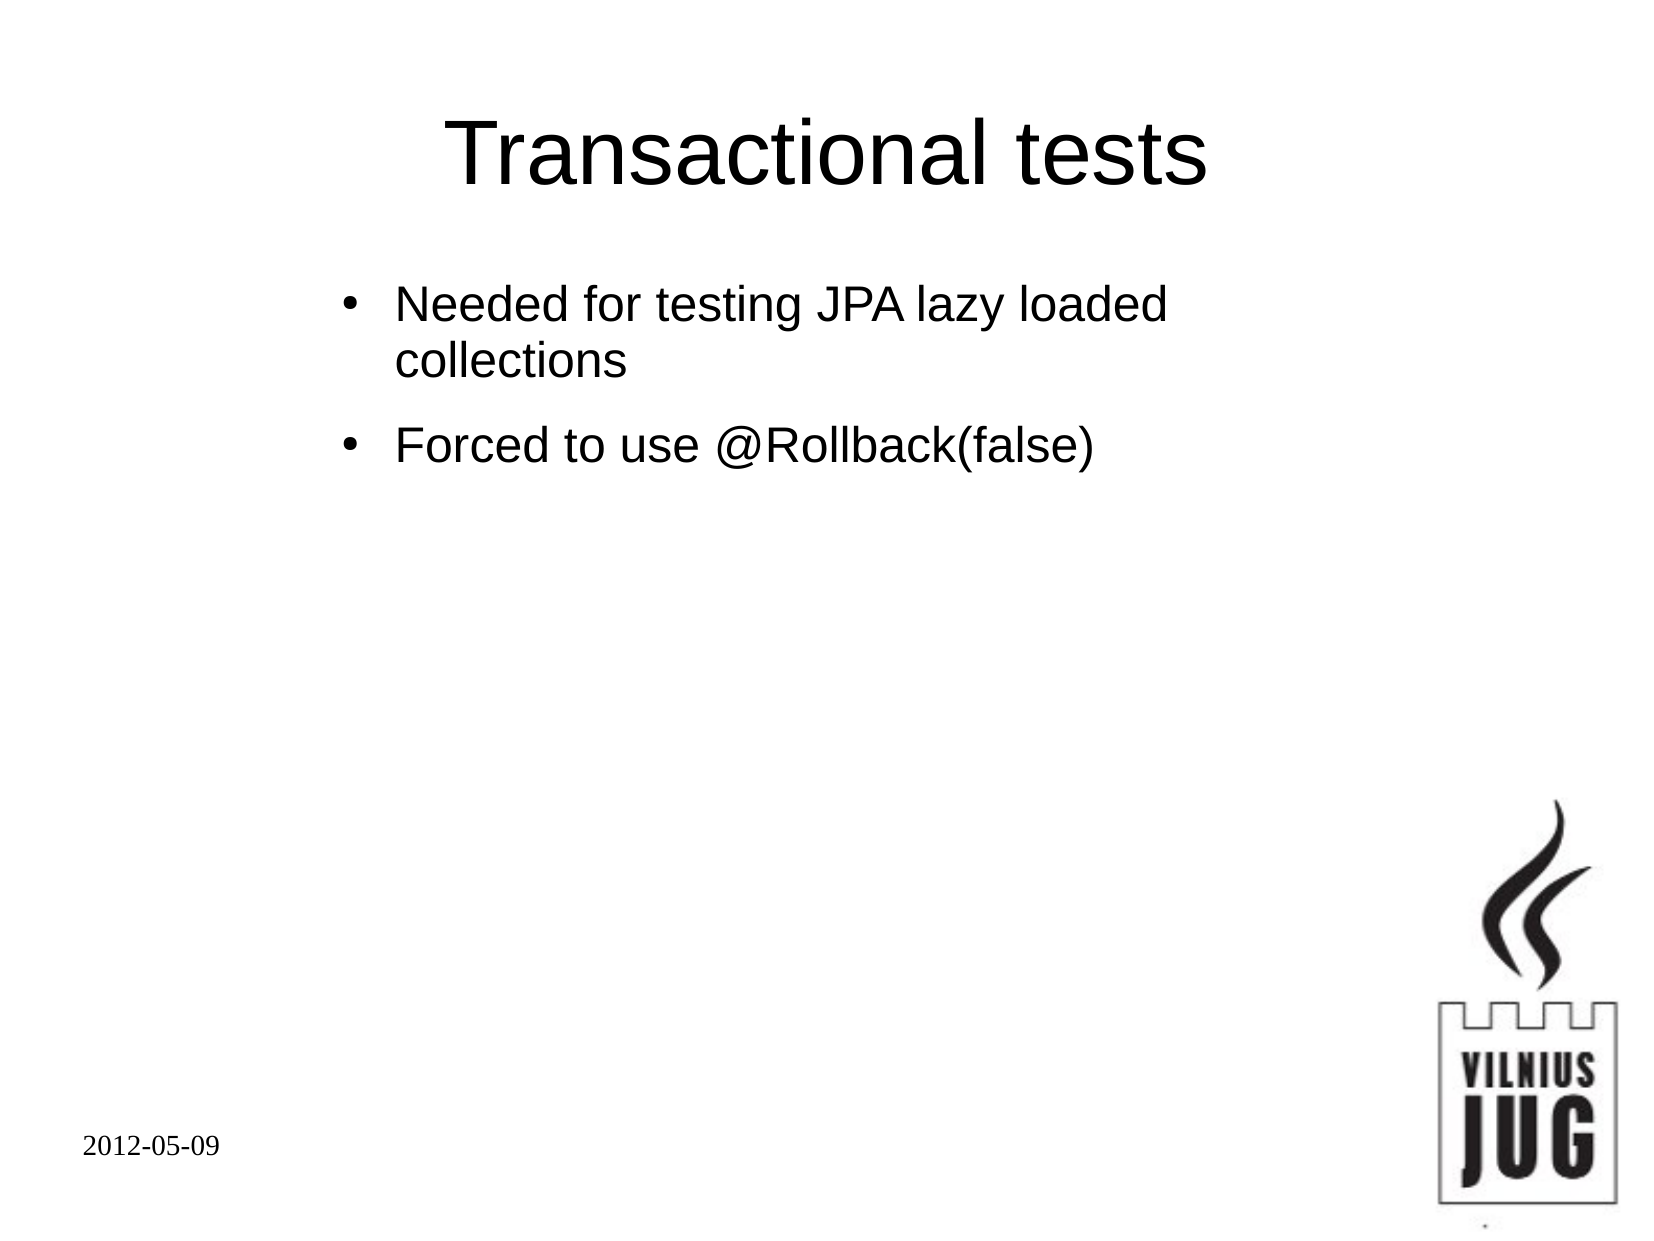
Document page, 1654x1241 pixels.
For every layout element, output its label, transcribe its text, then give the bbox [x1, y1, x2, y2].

list Needed for testing JPA lazy loaded collections Forced to use @Rollback(false) [323, 276, 1404, 1096]
picture [1403, 765, 1654, 1238]
title Transactional tests [82, 49, 1571, 257]
